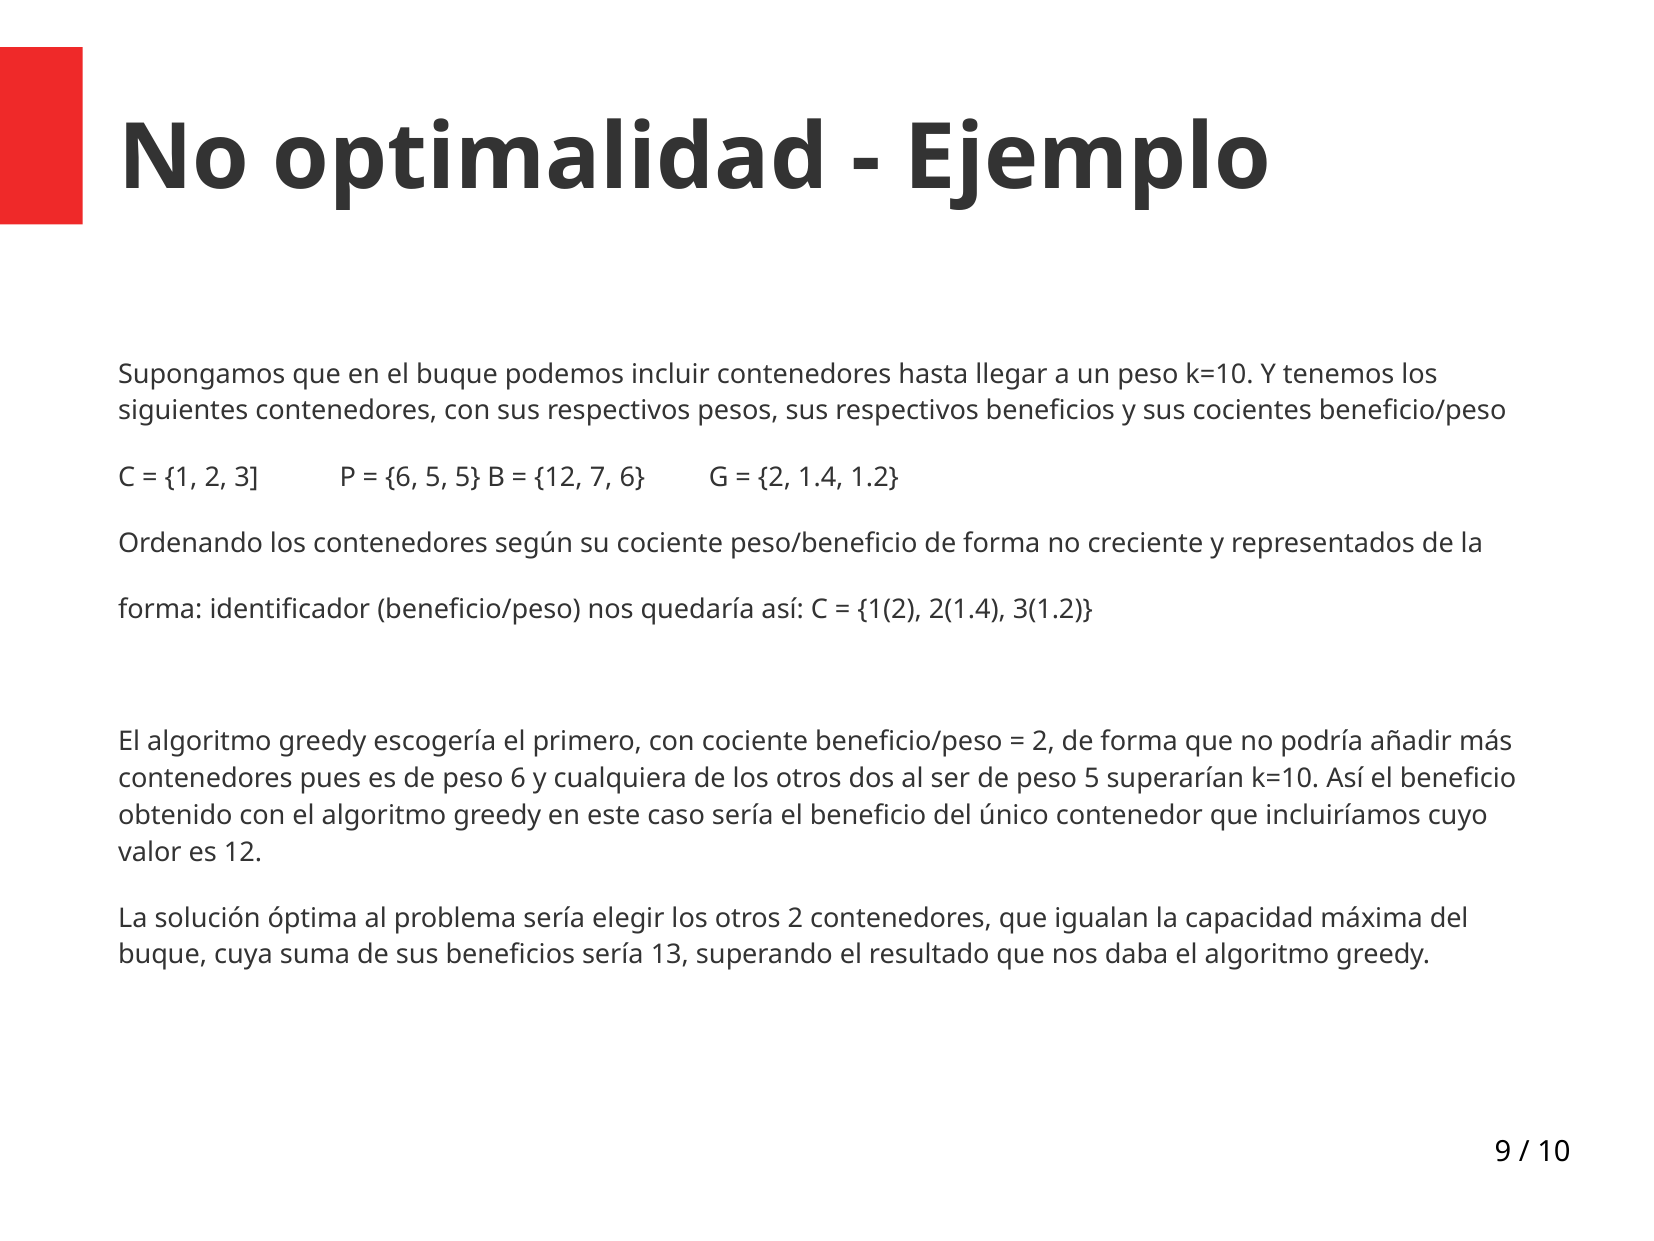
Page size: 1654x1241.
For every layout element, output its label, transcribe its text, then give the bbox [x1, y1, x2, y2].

list Supongamos que en el buque podemos incluir contenedores hasta llegar a un peso k=10. Y tenemos los siguientes contenedores, con sus respectivos pesos, sus respectivos beneficios y sus cocientes beneficio/peso C = {1, 2, 3] P = {6, 5, 5} B = {12, 7, 6} G = {2, 1.4, 1.2} Ordenando los contenedores según su cociente peso/beneficio de forma no creciente y representados de la forma: identificador (beneficio/peso) nos quedaría así: C = {1(2), 2(1.4), 3(1.2)} El algoritmo greedy escogería el primero, con cociente beneficio/peso = 2, de forma que no podría añadir más contenedores pues es de peso 6 y cualquiera de los otros dos al ser de peso 5 superarían k=10. Así el beneficio obtenido con el algoritmo greedy en este caso sería el beneficio del único contenedor que incluiríamos cuyo valor es 12. La solución óptima al problema sería elegir los otros 2 contenedores, que igualan la capacidad máxima del buque, cuya suma de sus beneficios sería 13, superando el resultado que nos daba el algoritmo greedy. [118, 354, 1536, 1074]
title No optimalidad - Ejemplo [118, 49, 1571, 257]
